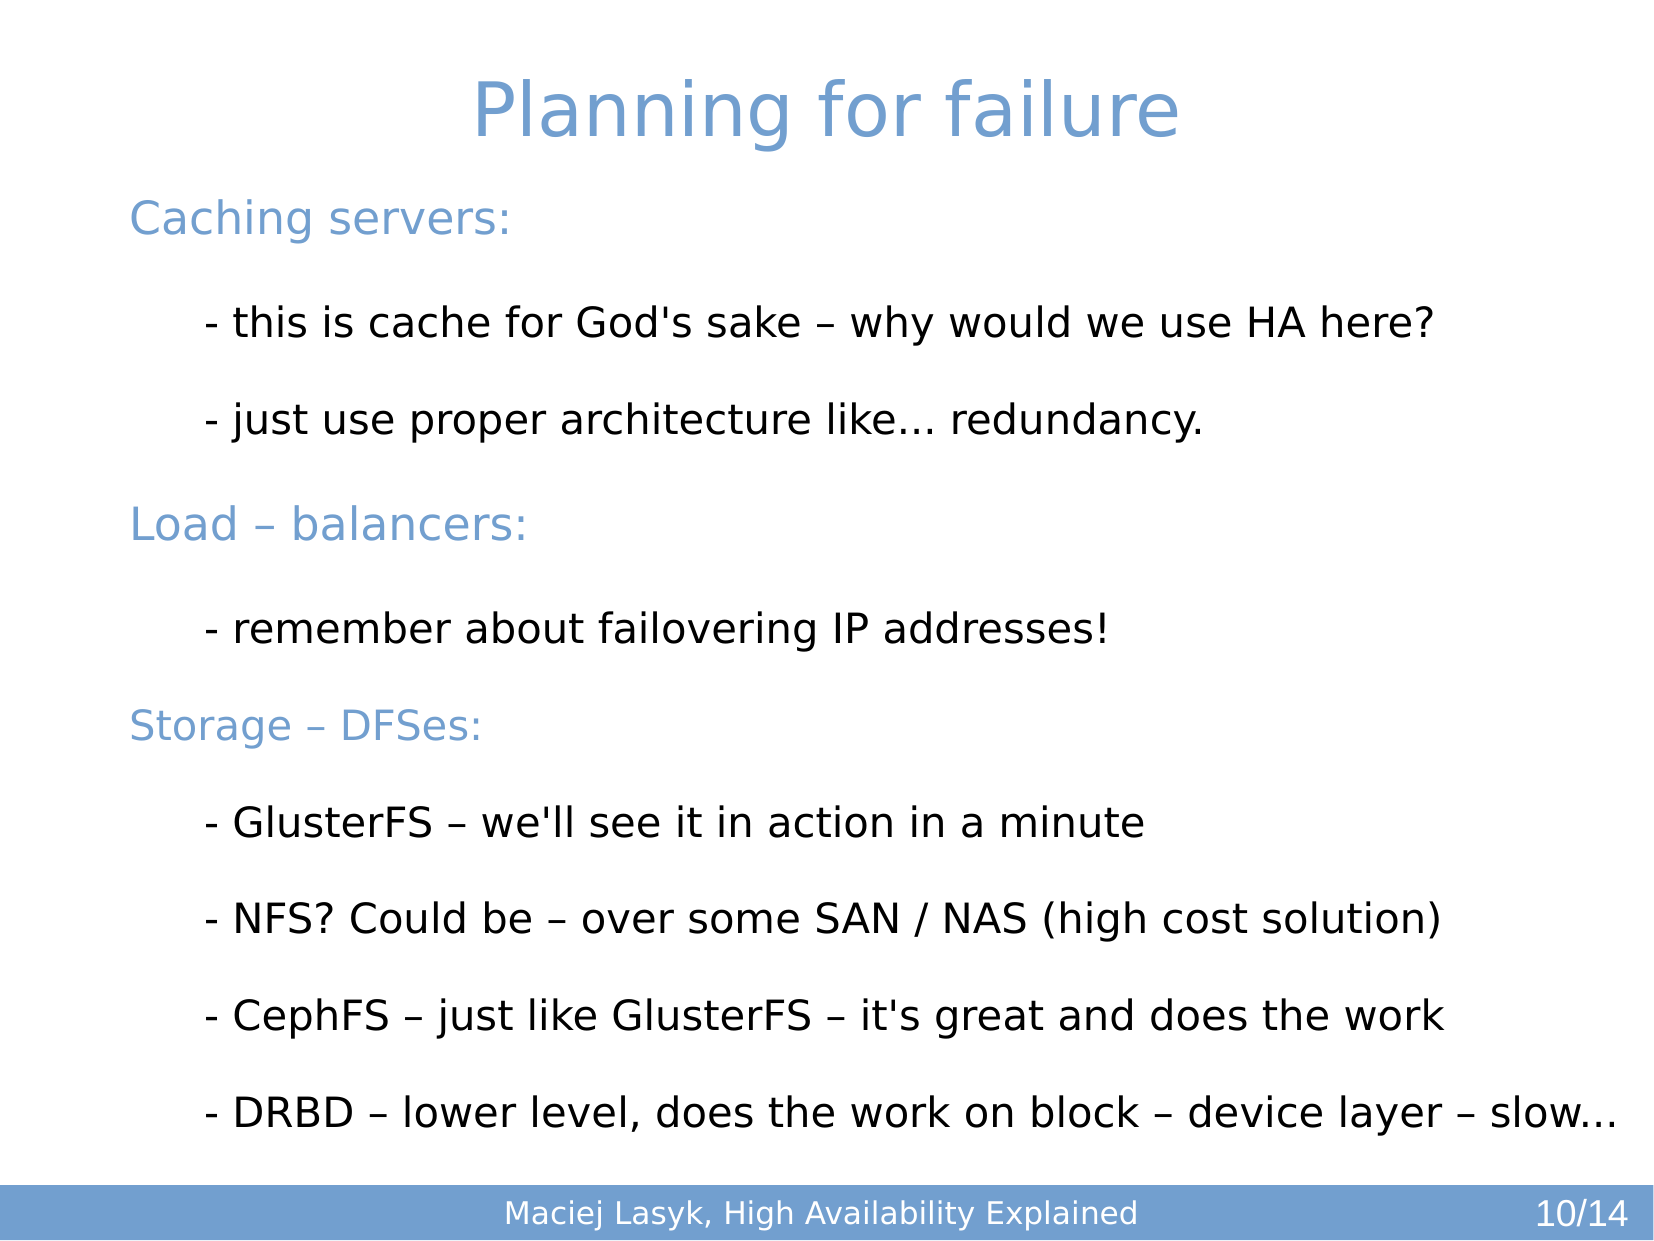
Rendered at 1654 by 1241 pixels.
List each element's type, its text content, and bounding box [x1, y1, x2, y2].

text_box Caching servers: - this is cache for God's sake – why would we use HA here? - just use proper architecture like... redundancy. Load – balancers: - remember about failovering IP addresses! Storage – DFSes: - GlusterFS – we'll see it in action in a minute - NFS? Could be – over some SAN / NAS (high cost solution) - CephFS – just like GlusterFS – it's great and does the work - DRBD – lower level, does the work on block – device layer – slow... [114, 185, 1635, 1146]
text_box Maciej Lasyk, High Availability Explained [489, 1188, 1165, 1240]
text_box 10/14 [1509, 1185, 1644, 1241]
text_box [0, 1185, 1509, 1241]
text_box [1644, 1185, 1654, 1241]
text_box Planning for failure [456, 60, 1197, 163]
